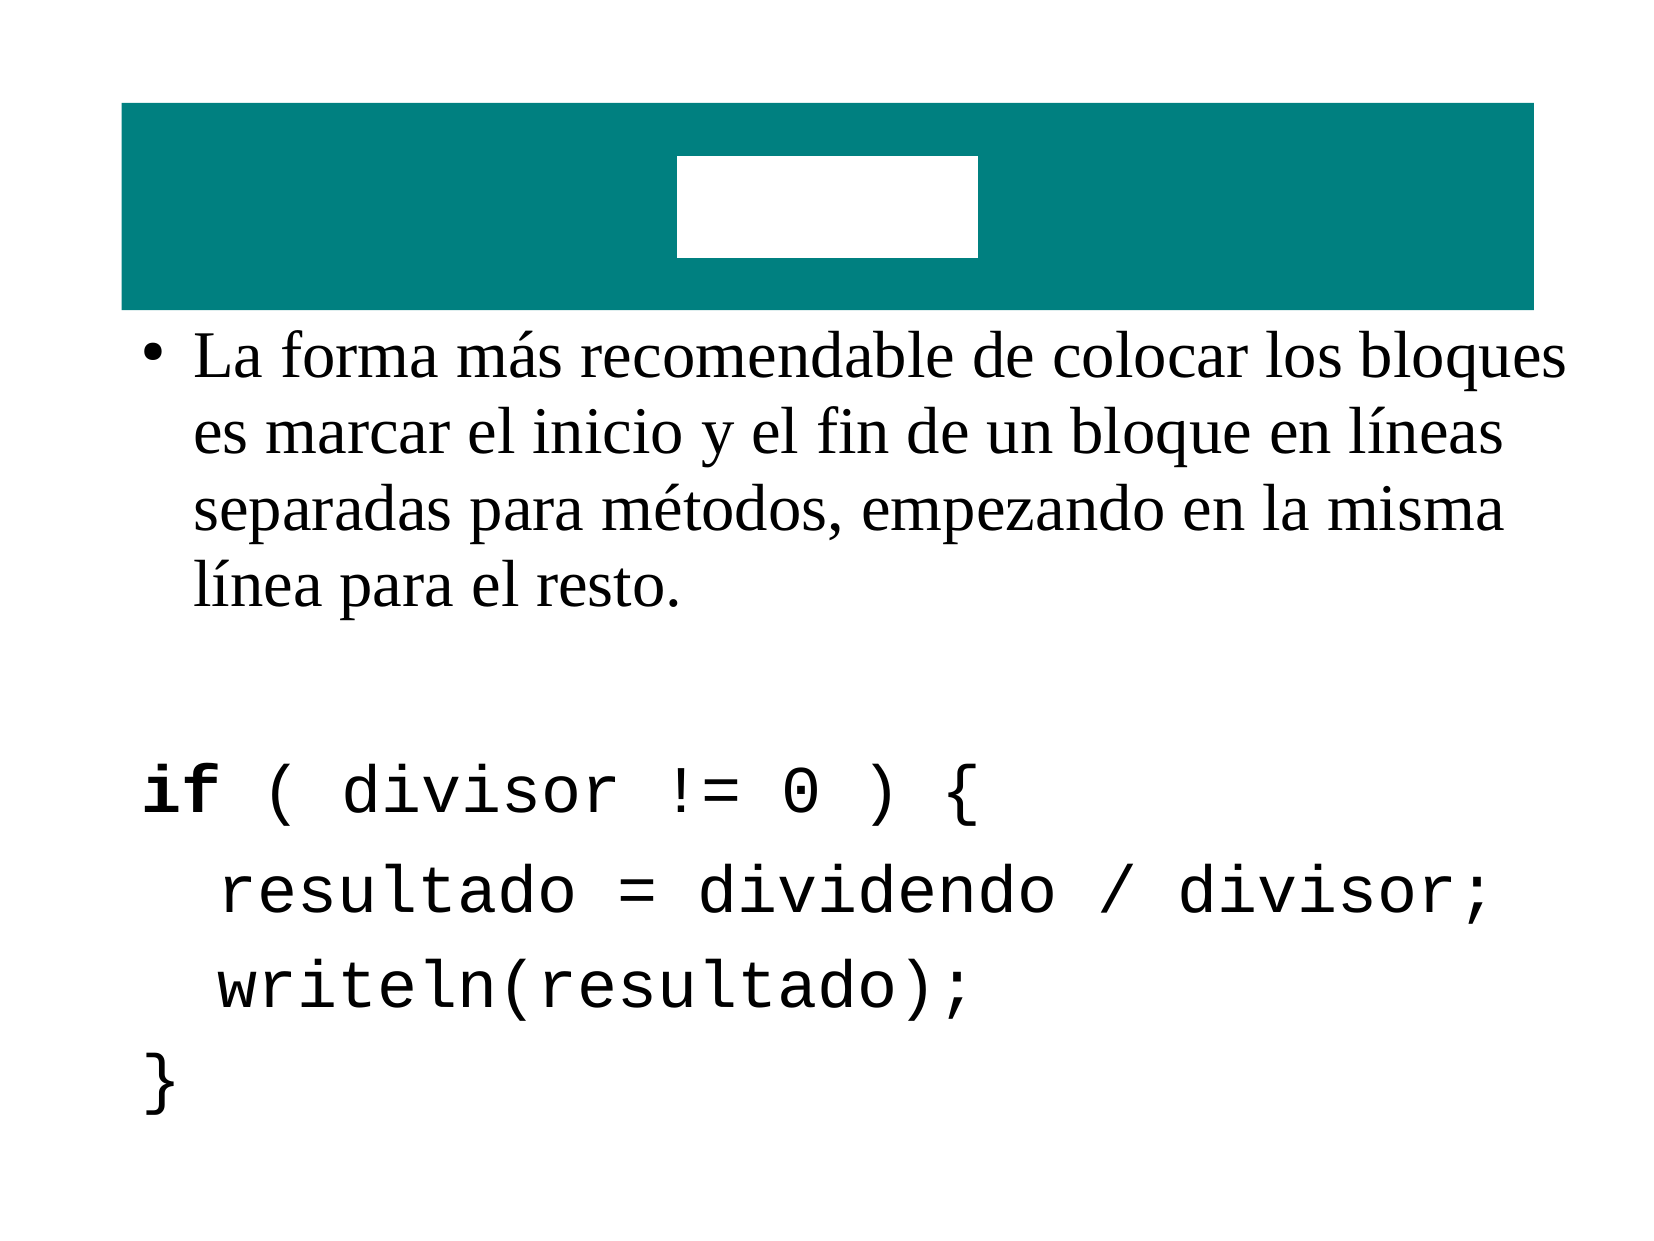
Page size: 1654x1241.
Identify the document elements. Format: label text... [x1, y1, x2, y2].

list La forma más recomendable de colocar los bloques es marcar el inicio y el fin de un bloque en líneas separadas para métodos, empezando en la misma línea para el resto. if ( divisor != 0 ) { resultado = dividendo / divisor; writeln(resultado); } [123, 316, 1614, 1160]
title Bloques [121, 102, 1534, 311]
